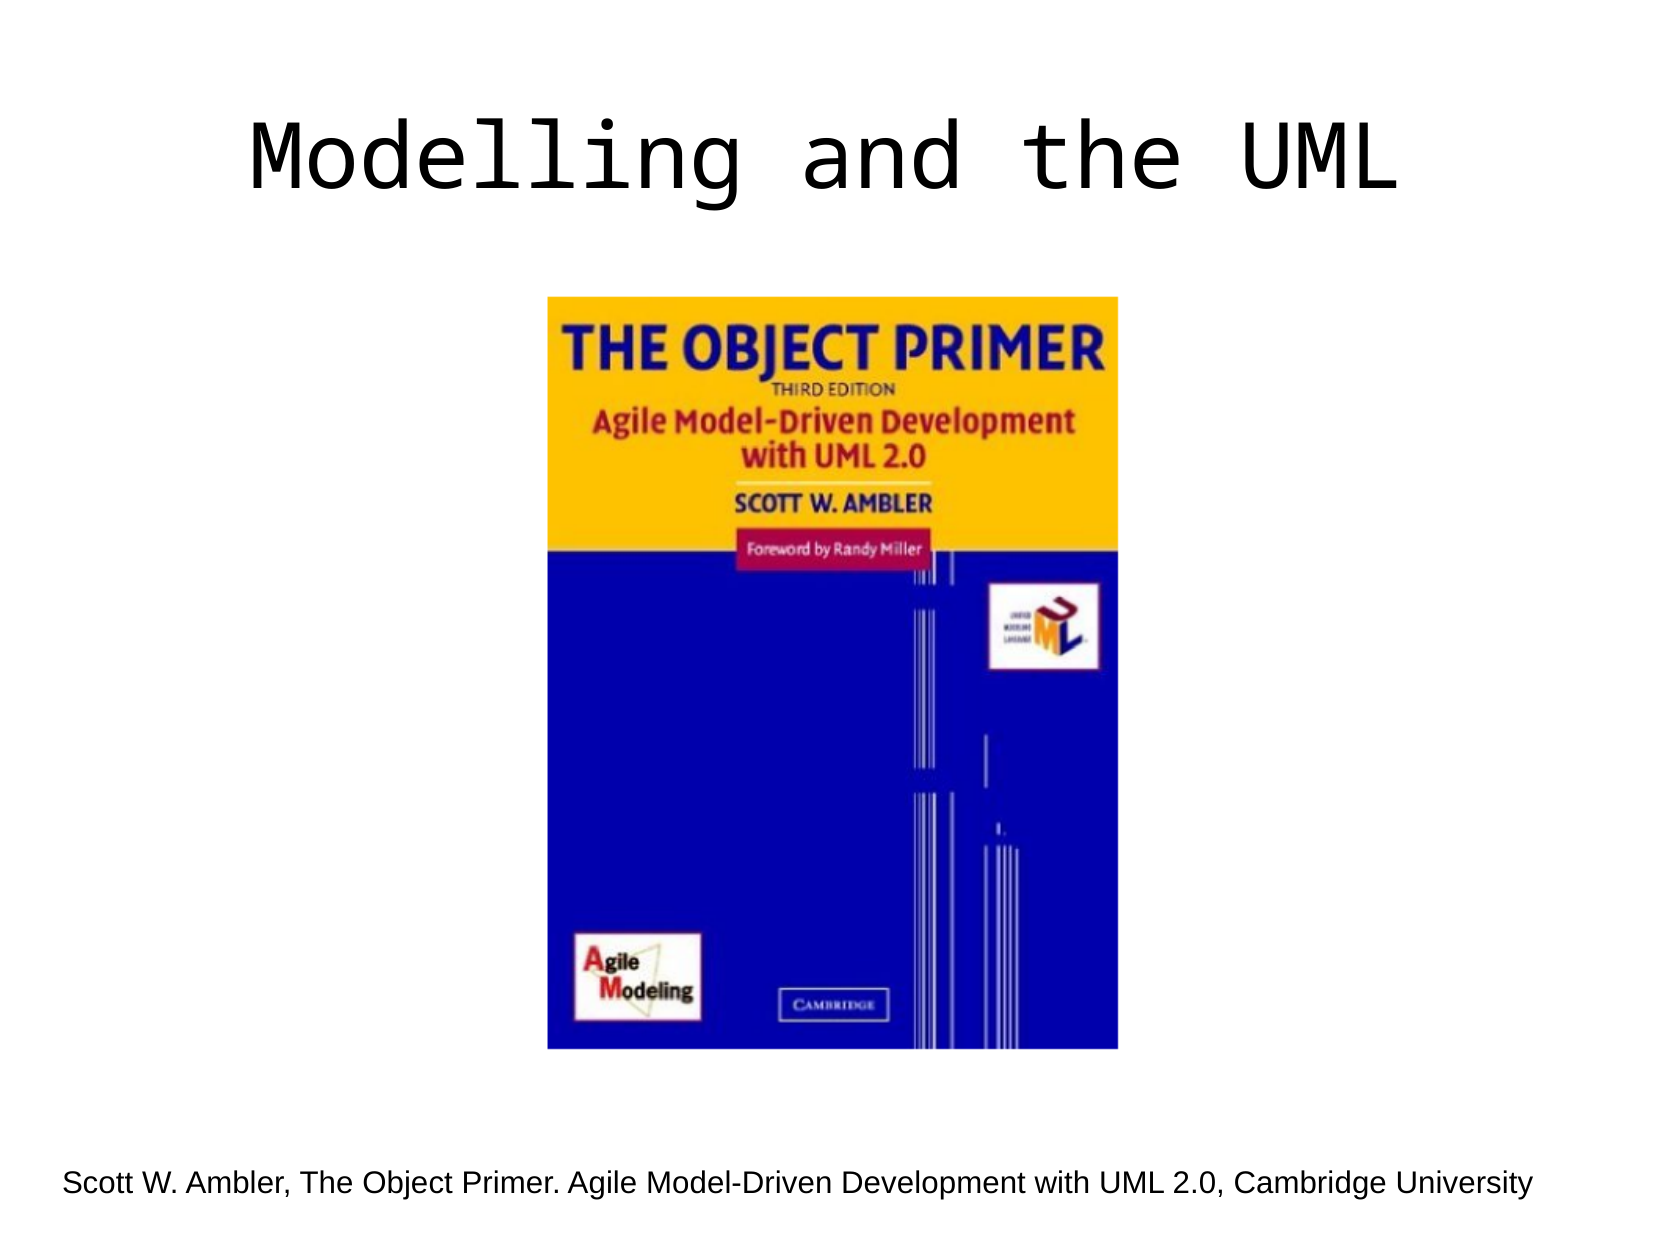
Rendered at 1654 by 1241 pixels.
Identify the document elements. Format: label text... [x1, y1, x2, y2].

text_box Scott W. Ambler, The Object Primer. Agile Model-Driven Development with UML 2.0, Cambridge University [47, 1157, 1619, 1241]
picture [540, 283, 1123, 1054]
title Modelling and the UML [82, 49, 1571, 257]
